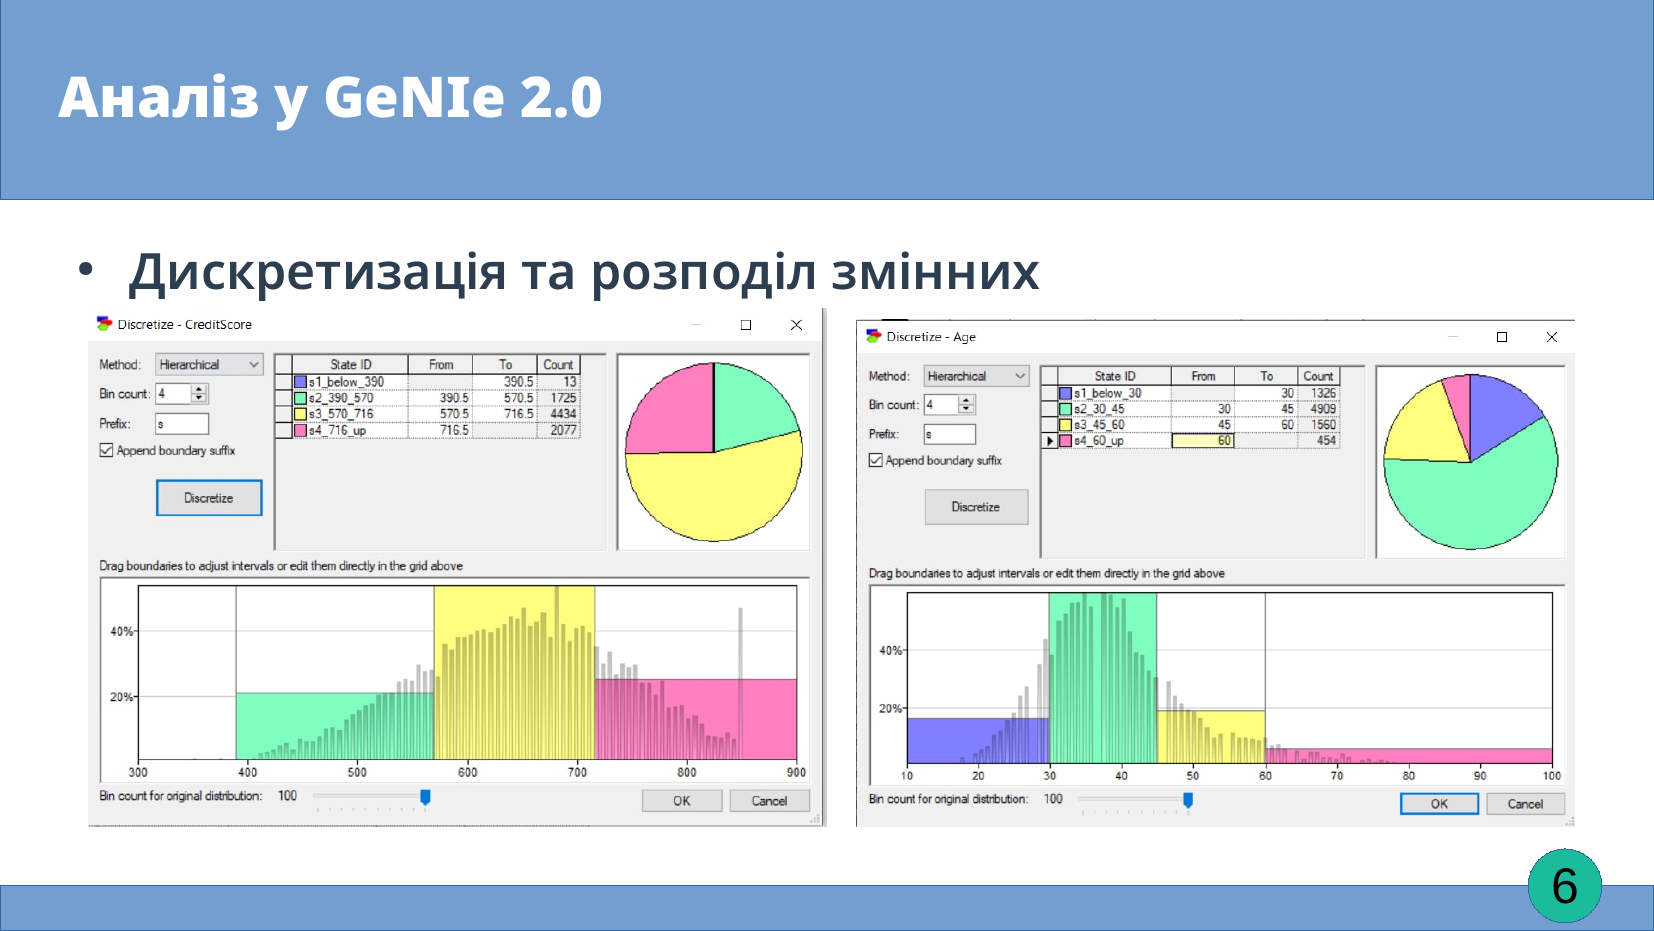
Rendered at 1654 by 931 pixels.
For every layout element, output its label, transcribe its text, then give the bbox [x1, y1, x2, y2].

picture [88, 308, 827, 827]
title Аналіз у GeNIe 2.0 [59, 37, 1595, 155]
picture [856, 319, 1575, 827]
list Дискретизація та розподіл змінних [59, 236, 1595, 857]
